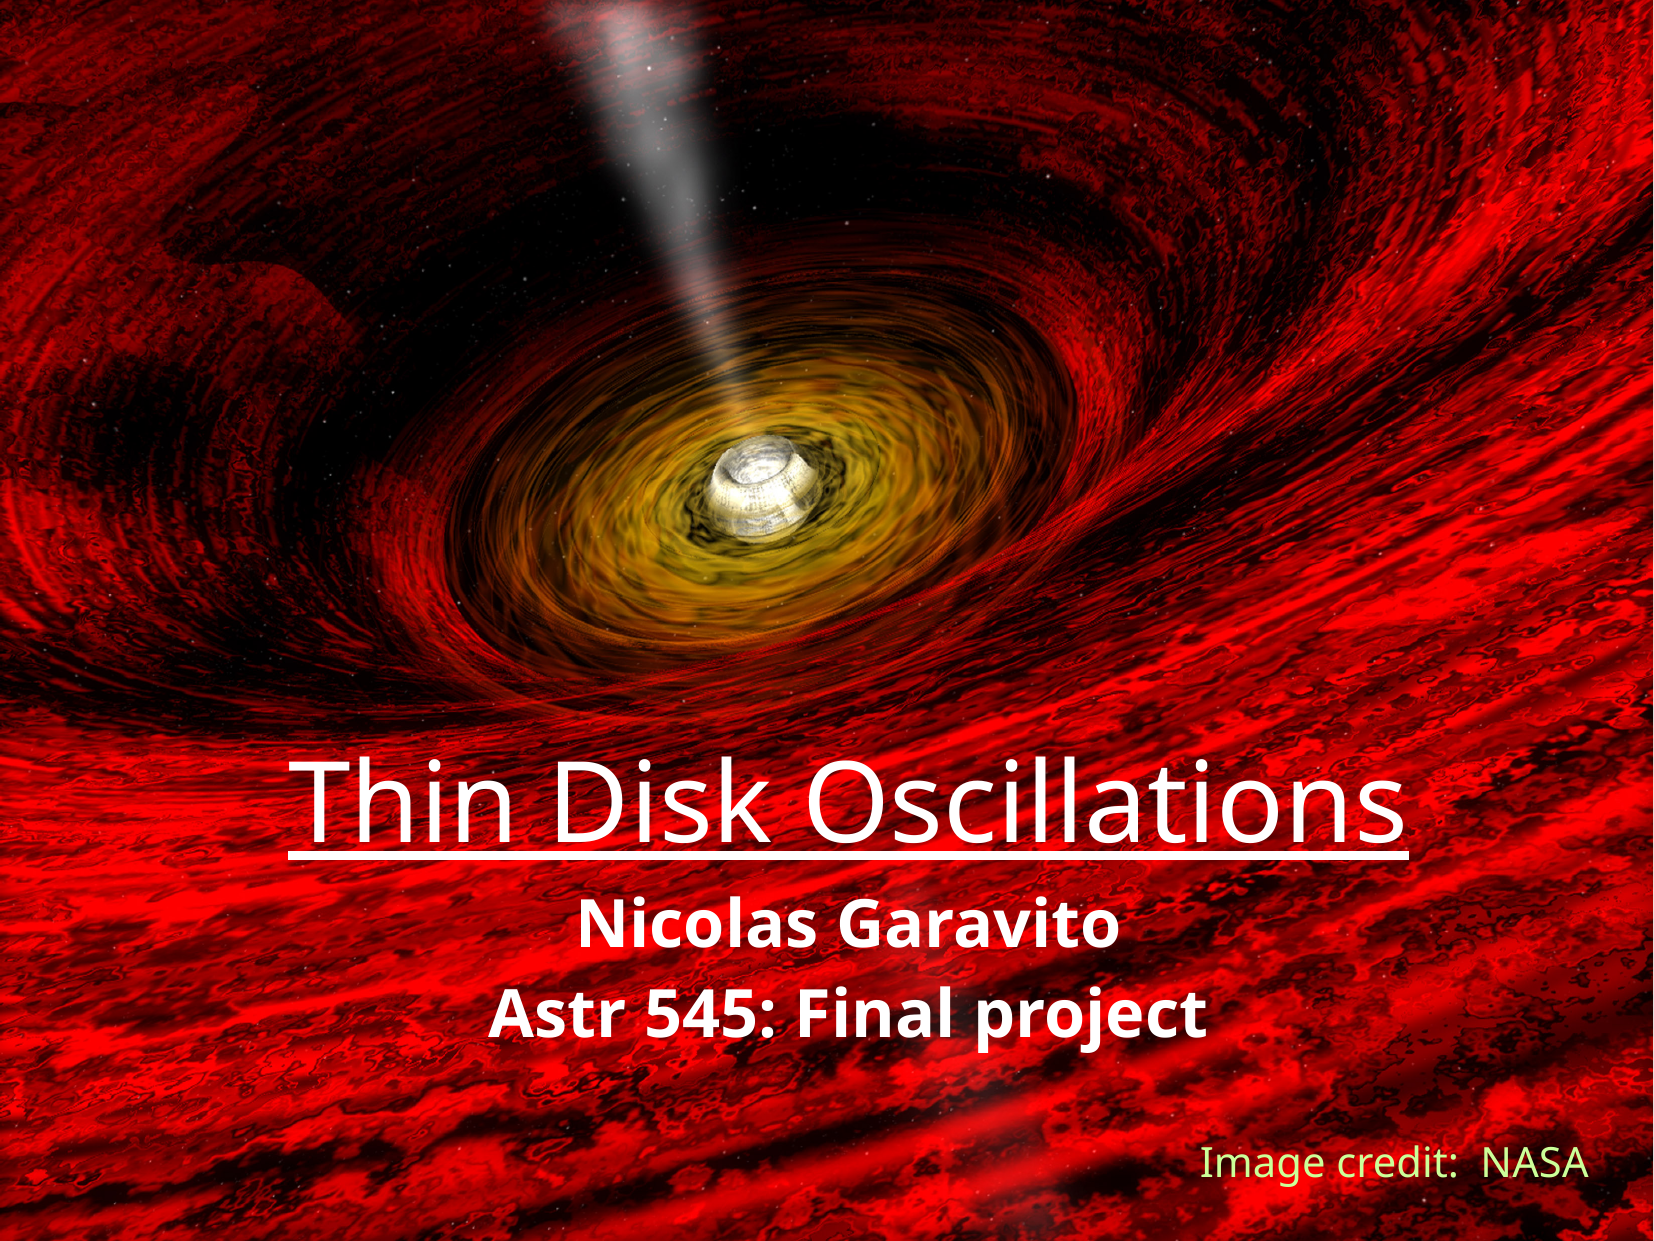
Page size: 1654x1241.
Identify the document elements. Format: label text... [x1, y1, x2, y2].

text_box Image credit: NASA [1185, 1125, 1636, 1201]
picture [0, 0, 1654, 1241]
title Thin Disk Oscillations Nicolas Garavito Astr 545: Final project [105, 704, 1593, 1076]
